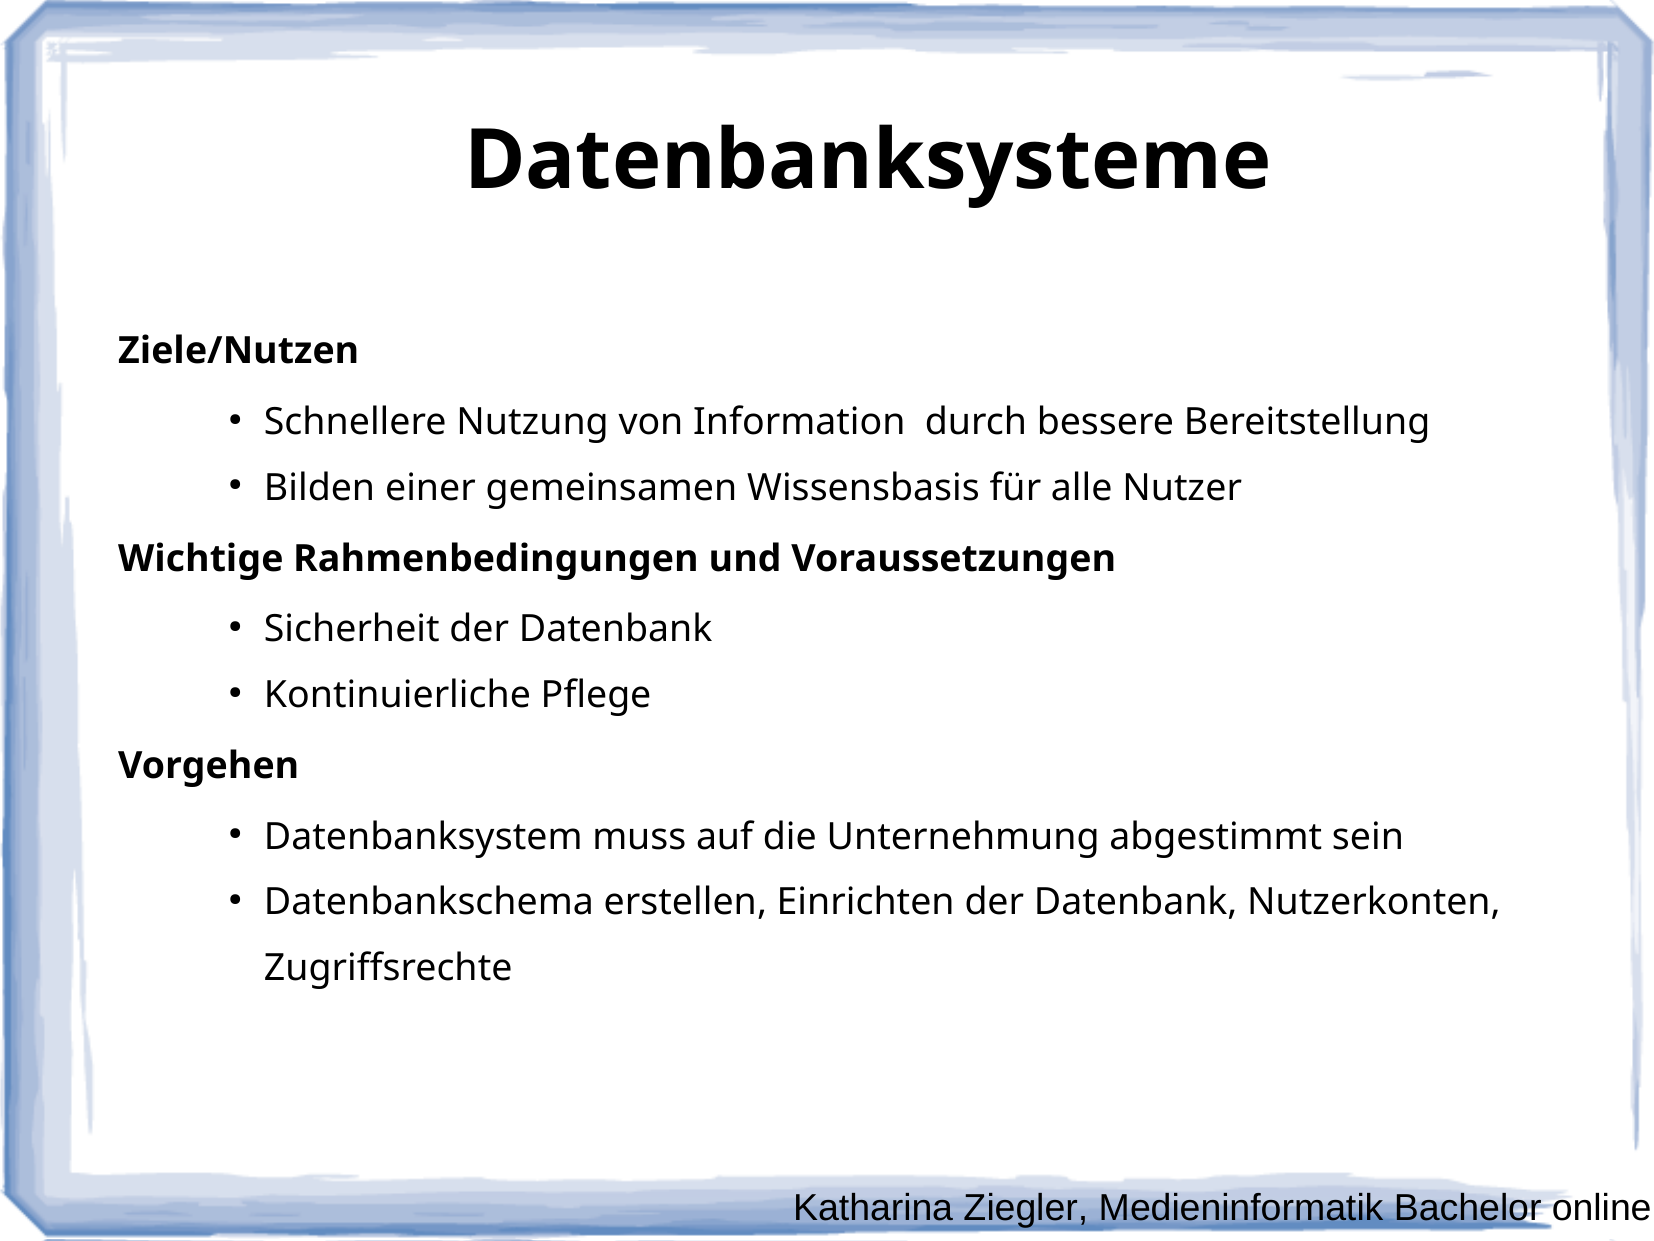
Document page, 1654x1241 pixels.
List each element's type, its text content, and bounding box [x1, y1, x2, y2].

text_box Katharina Ziegler, Medieninformatik Bachelor online [749, 1176, 1654, 1241]
picture [0, 0, 1654, 1241]
title Datenbanksysteme [82, 49, 1571, 257]
list Ziele/Nutzen Schnellere Nutzung von Information durch bessere Bereitstellung Bilden einer gemeinsamen Wissensbasis für alle Nutzer Wichtige Rahmenbedingungen und Voraussetzungen Sicherheit der Datenbank Kontinuierliche Pflege Vorgehen Datenbanksystem muss auf die Unternehmung abgestimmt sein Datenbankschema erstellen, Einrichten der Datenbank, Nutzerkonten, Zugriffsrechte [118, 324, 1571, 1030]
